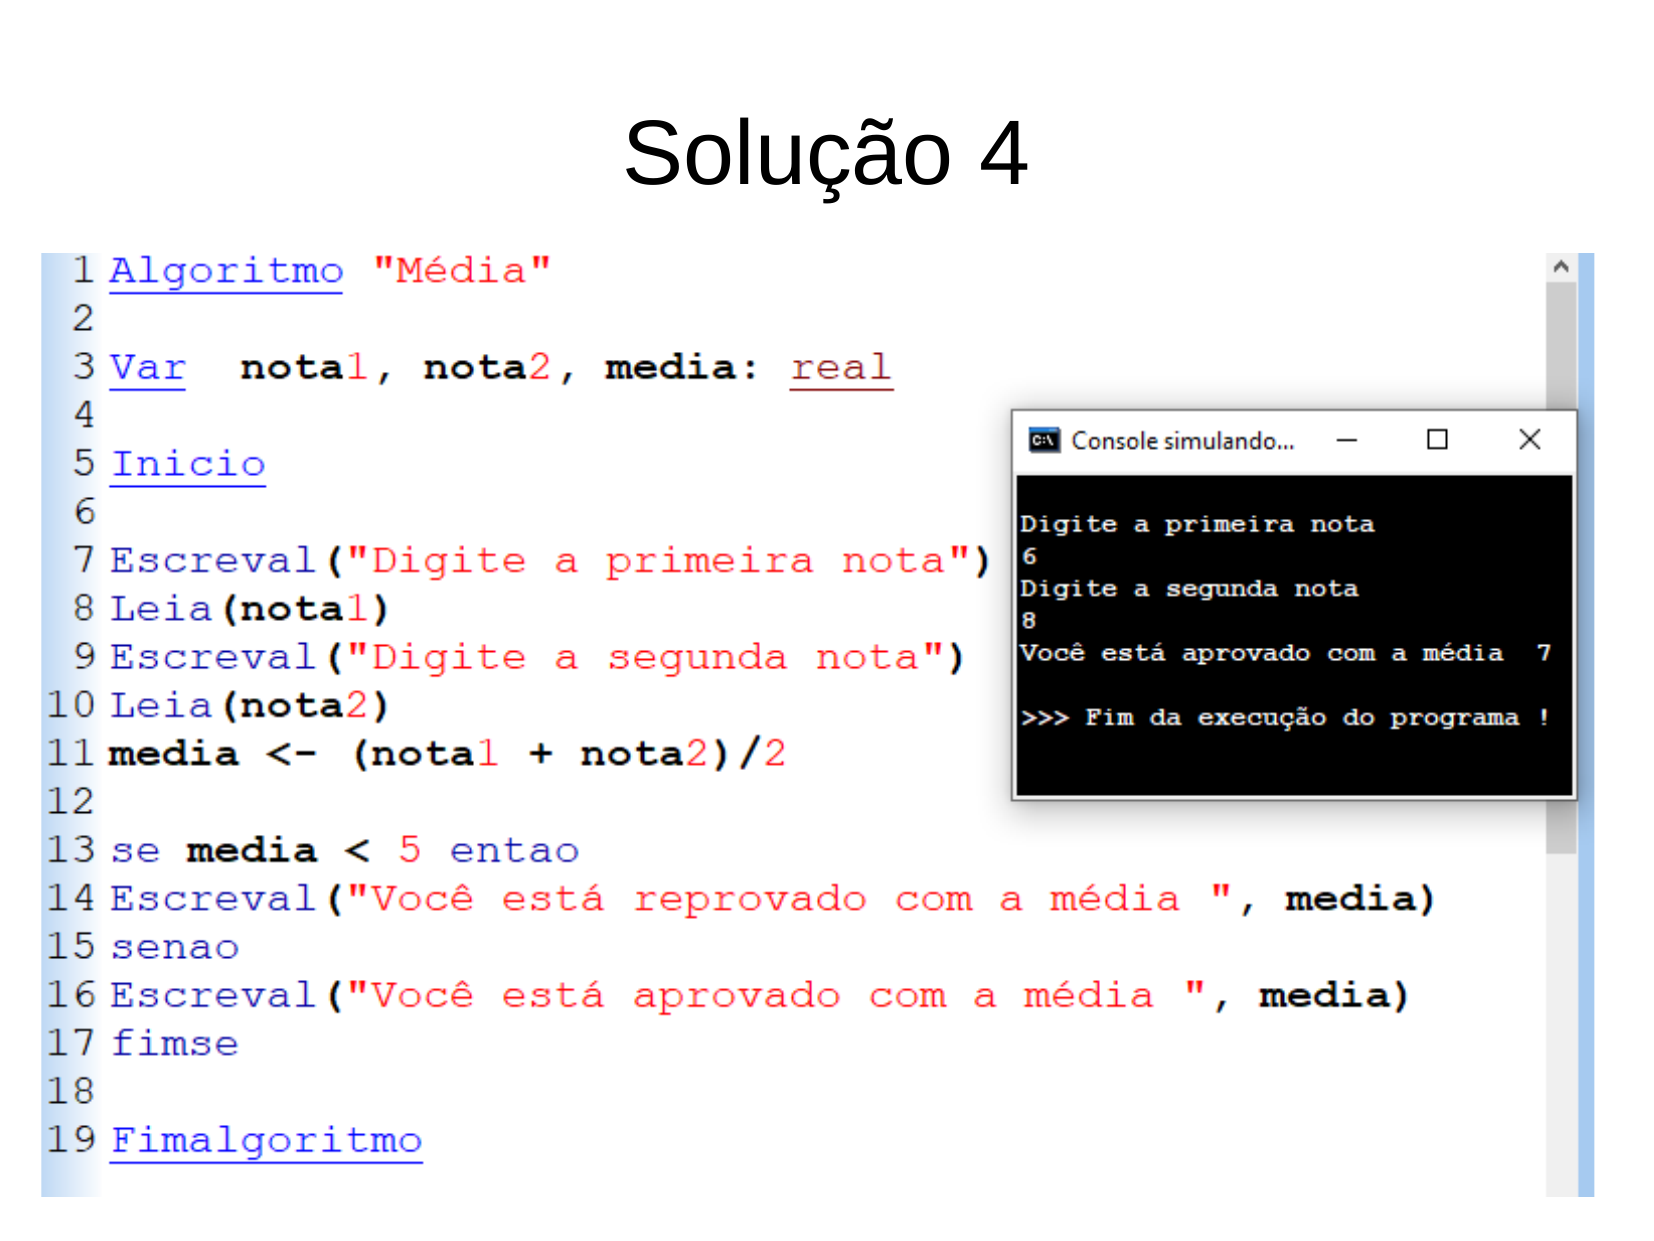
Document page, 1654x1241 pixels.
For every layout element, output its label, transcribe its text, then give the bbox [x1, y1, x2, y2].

title Solução 4 [82, 49, 1571, 253]
picture [41, 253, 1595, 1197]
